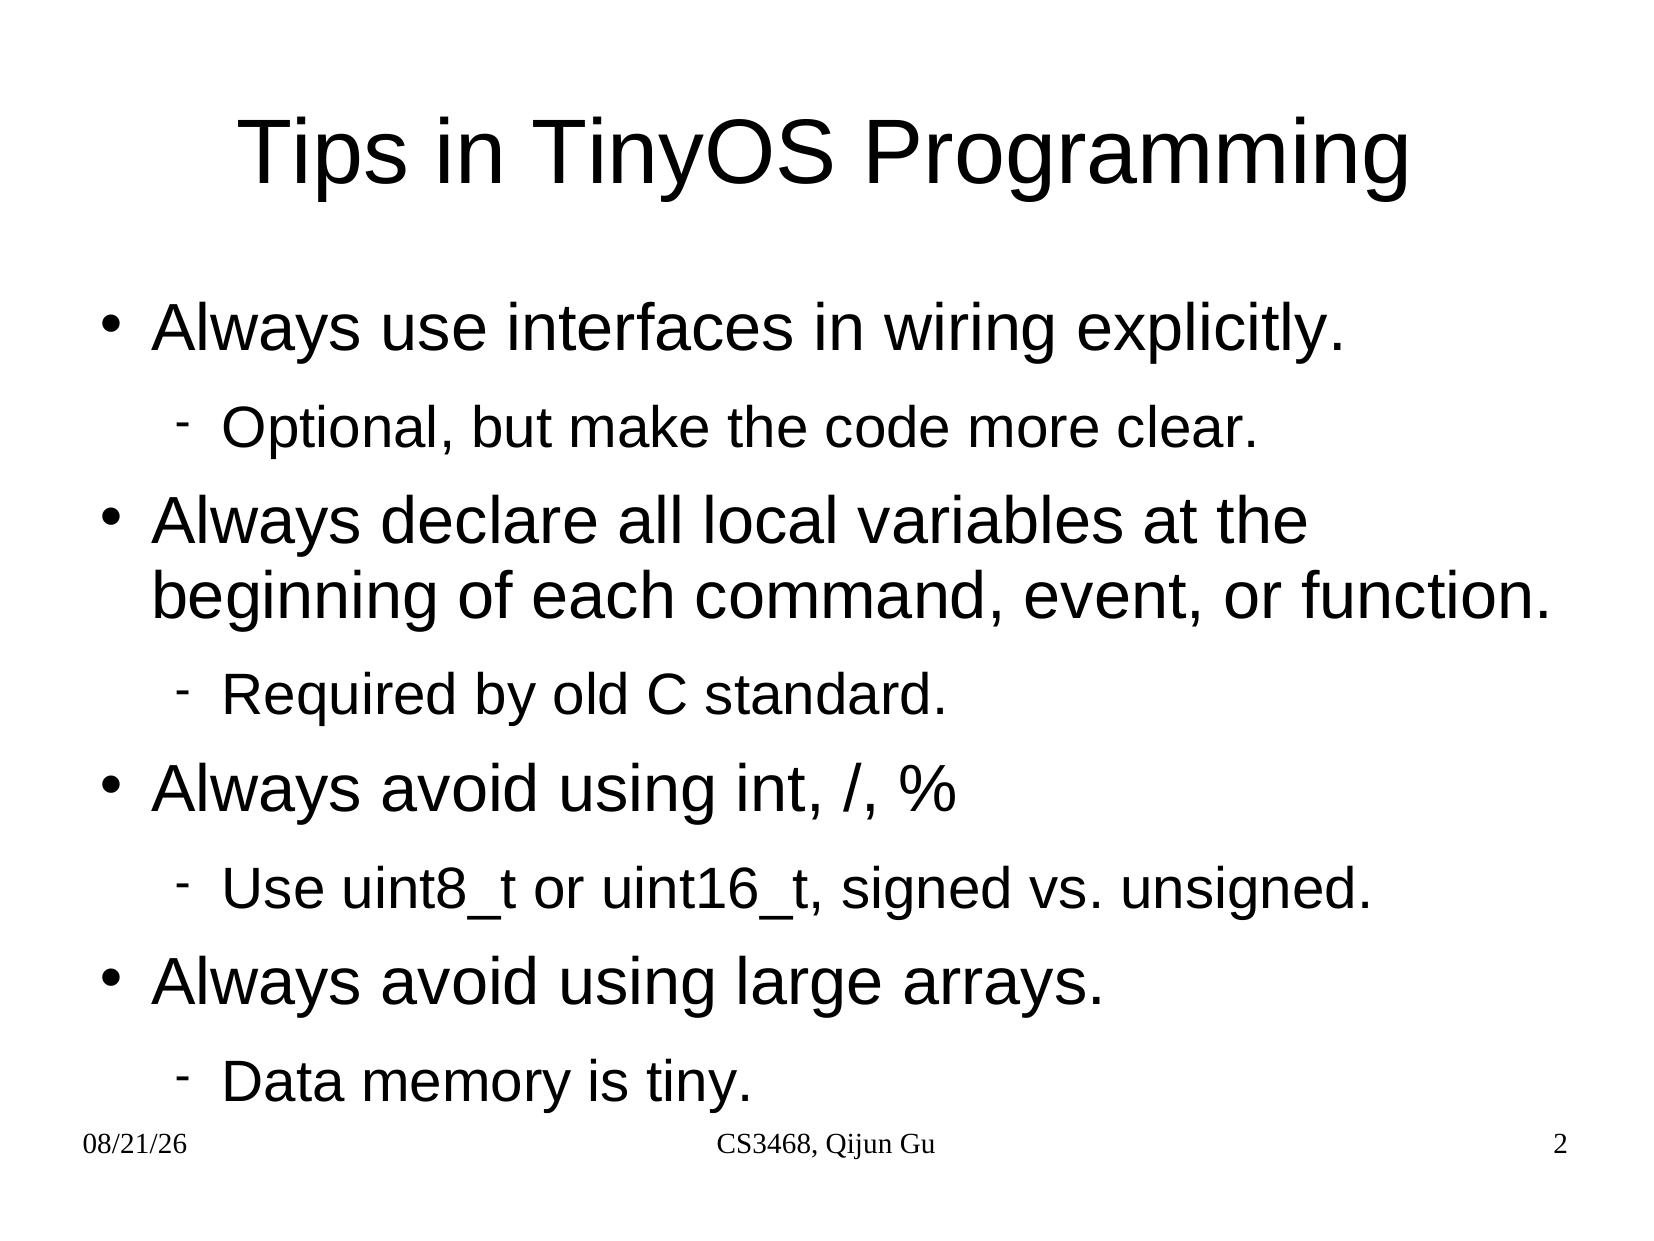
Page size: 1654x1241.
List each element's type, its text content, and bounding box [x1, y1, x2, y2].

list Always use interfaces in wiring explicitly. Optional, but make the code more clear. Always declare all local variables at the beginning of each command, event, or function. Required by old C standard. Always avoid using int, /, % Use uint8_t or uint16_t, signed vs. unsigned. Always avoid using large arrays. Data memory is tiny. [82, 290, 1569, 1114]
title Tips in TinyOS Programming [82, 56, 1569, 248]
